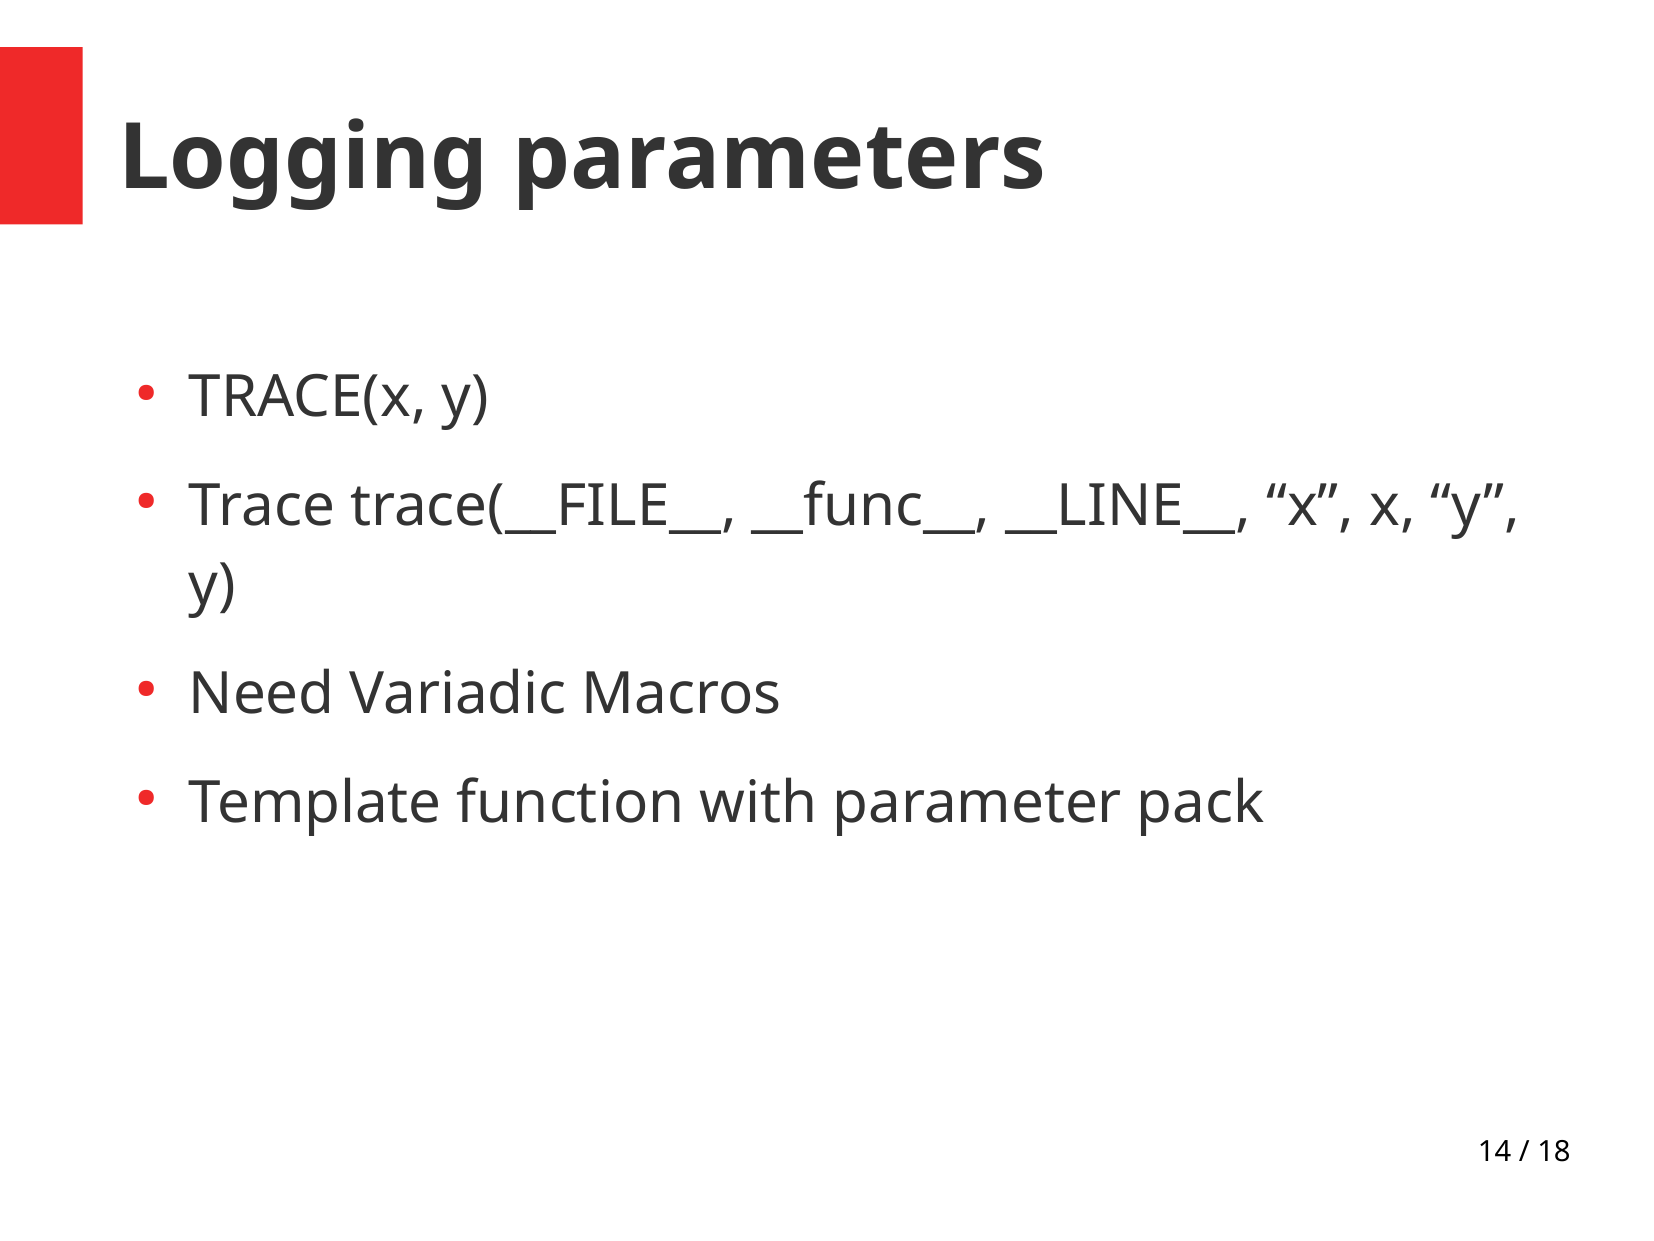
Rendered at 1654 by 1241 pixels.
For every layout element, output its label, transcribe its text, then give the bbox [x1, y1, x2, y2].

text_box [177, 496, 207, 553]
list TRACE(x, y) Trace trace(__FILE__, __func__, __LINE__, “x”, x, “y”, y) Need Variadic Macros Template function with parameter pack [118, 354, 1536, 1074]
title Logging parameters [118, 49, 1571, 257]
